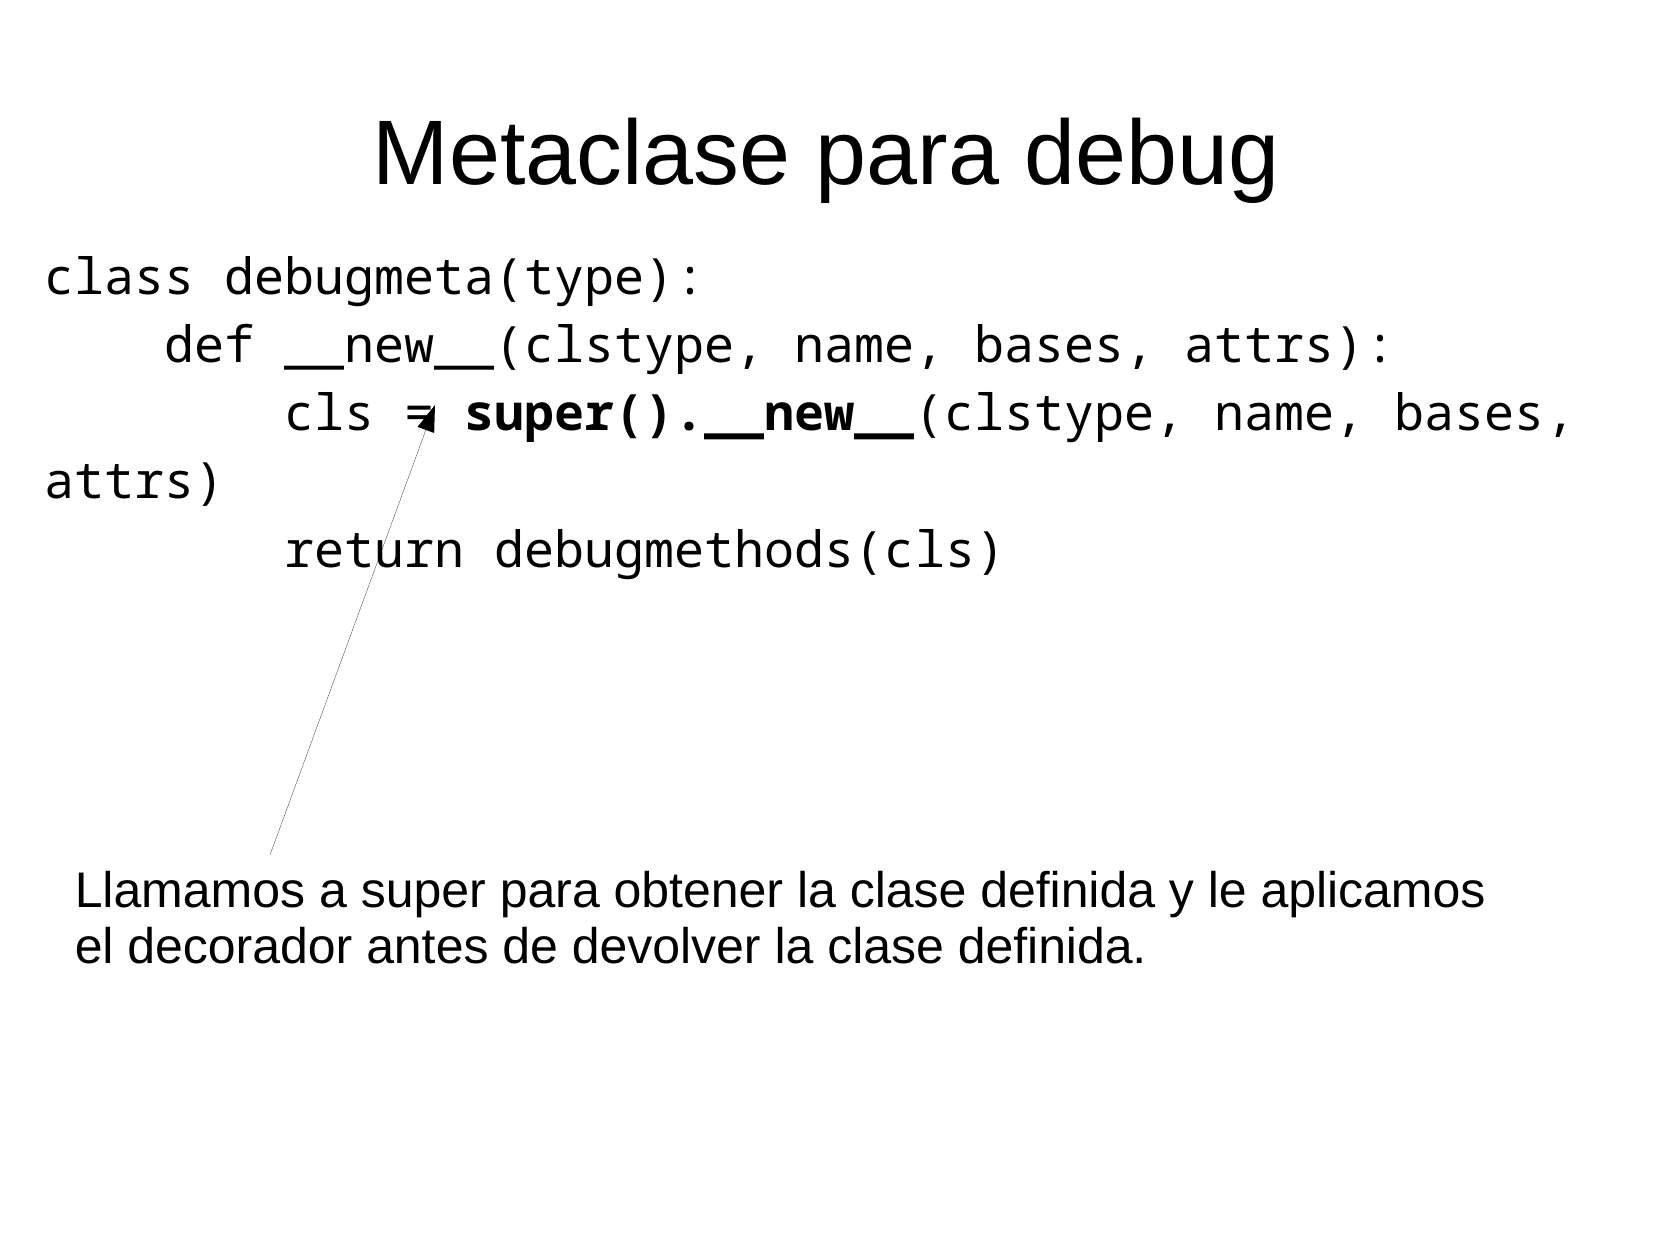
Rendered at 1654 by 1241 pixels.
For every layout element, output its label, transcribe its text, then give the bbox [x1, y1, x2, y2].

text_box Llamamos a super para obtener la clase definida y le aplicamos el decorador antes de devolver la clase definida. [60, 855, 1501, 982]
title Metaclase para debug [82, 49, 1571, 233]
text_box class debugmeta(type): def __new__(clstype, name, bases, attrs): cls = super().__new__(clstype, name, bases, attrs) return debugmethods(cls) [30, 233, 1654, 449]
